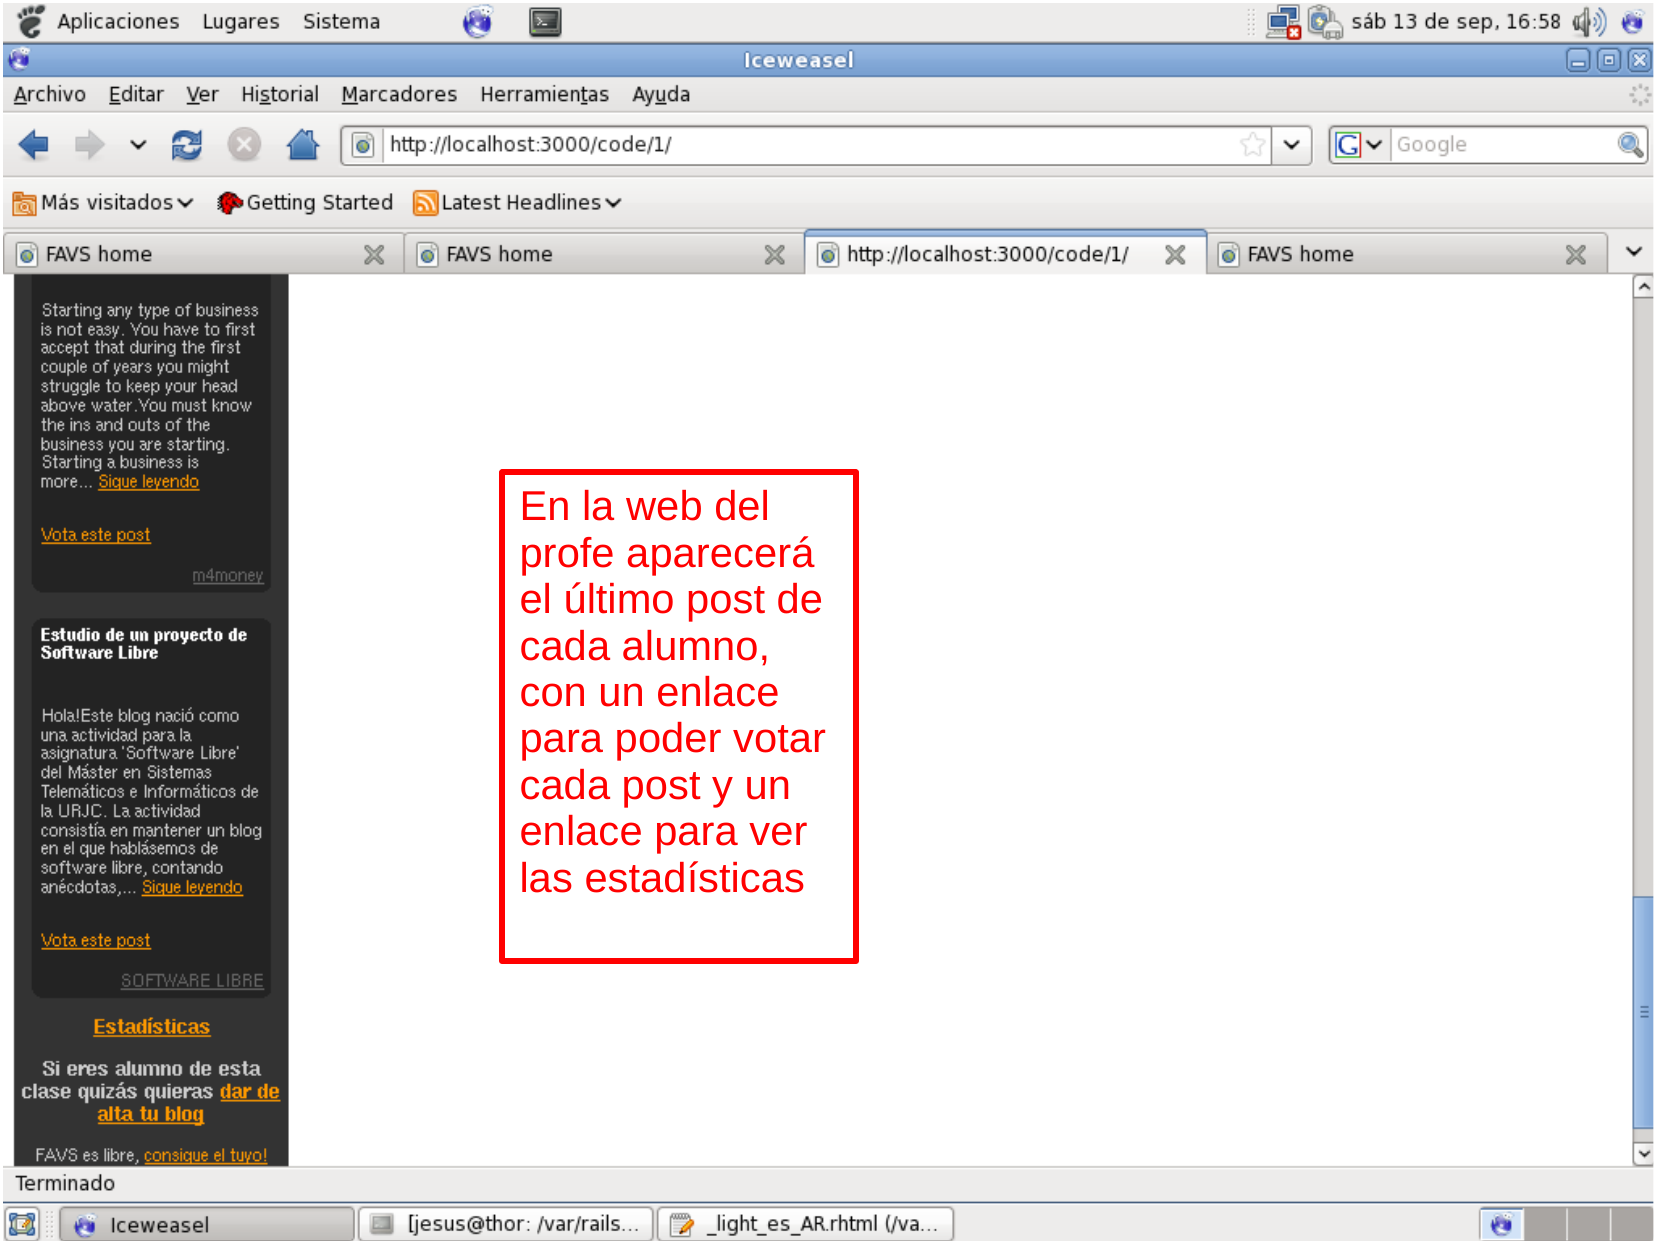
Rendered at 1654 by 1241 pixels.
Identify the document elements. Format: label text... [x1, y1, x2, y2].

picture [3, 3, 1654, 1241]
text_box En la web del profe aparecerá el último post de cada alumno, con un enlace para poder votar cada post y un enlace para ver las estadísticas [501, 472, 857, 962]
